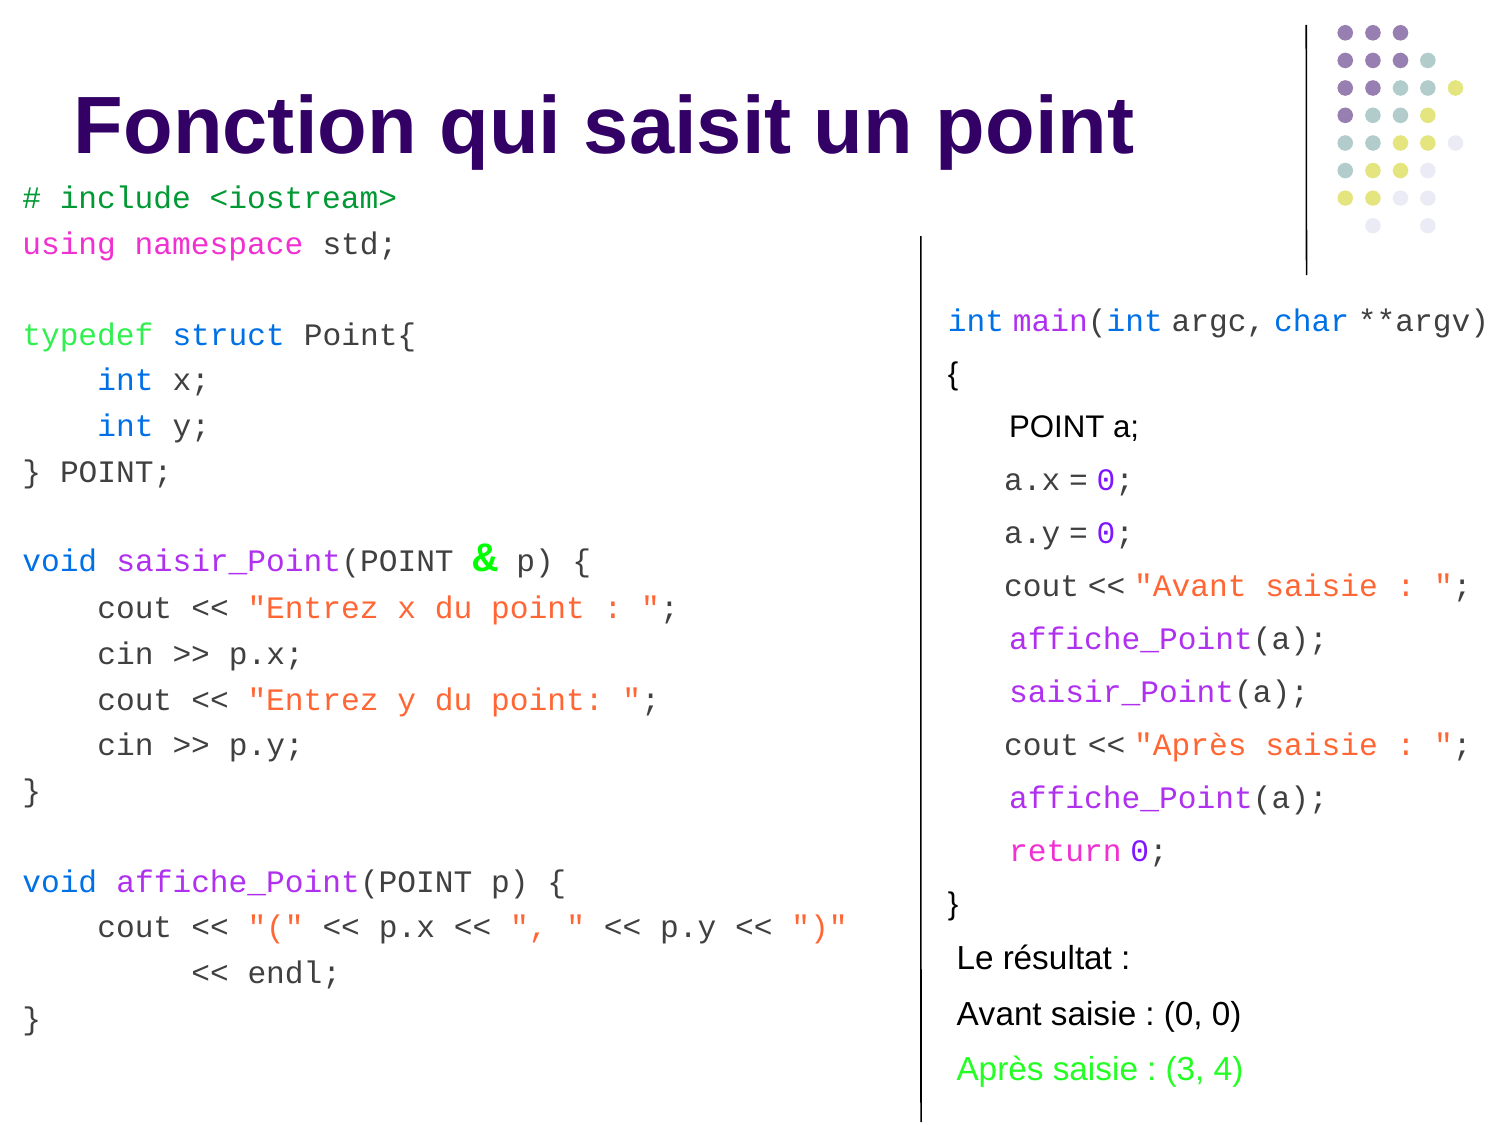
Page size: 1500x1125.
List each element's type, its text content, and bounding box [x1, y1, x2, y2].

title Fonction qui saisit un point [59, 8, 1297, 178]
list int main(int argc, char **argv) { POINT a; a.x = 0; a.y = 0; cout << "Avant saisie : "; affiche_Point(a); saisir_Point(a); cout << "Après saisie : "; affiche_Point(a); return 0; } Le résultat : Avant saisie : (0, 0) Après saisie : (3, 4) [933, 292, 1500, 1125]
list # include <iostream> using namespace std; typedef struct Point{ int x; int y; } POINT; void saisir_Point(POINT & p) { cout << "Entrez x du point : "; cin >> p.x; cout << "Entrez y du point: "; cin >> p.y; } void affiche_Point(POINT p) { cout << "(" << p.x << ", " << p.y << ")" << endl; } [4, 177, 922, 1111]
